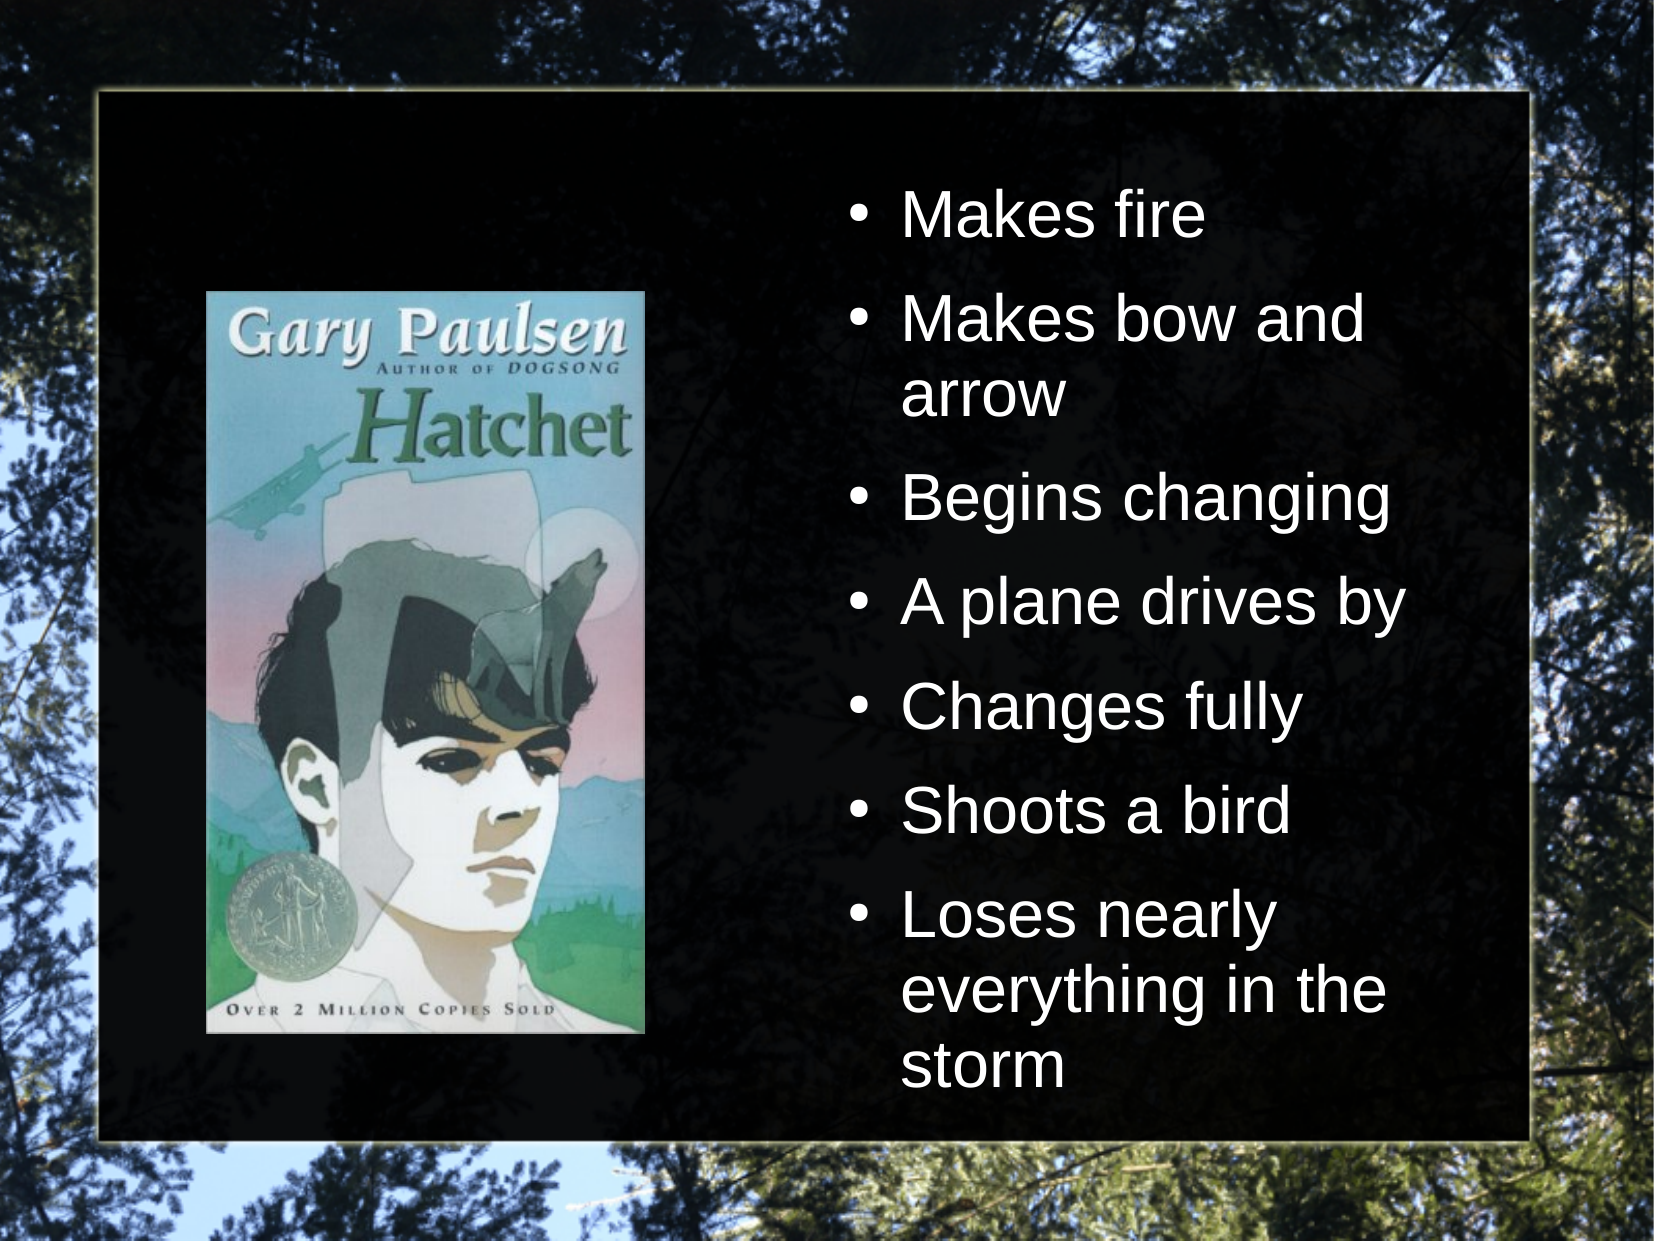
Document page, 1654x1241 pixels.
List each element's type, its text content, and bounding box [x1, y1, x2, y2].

picture [0, 0, 1654, 1241]
list Makes fire Makes bow and arrow Begins changing A plane drives by Changes fully Shoots a bird Loses nearly everything in the storm [829, 177, 1536, 1102]
